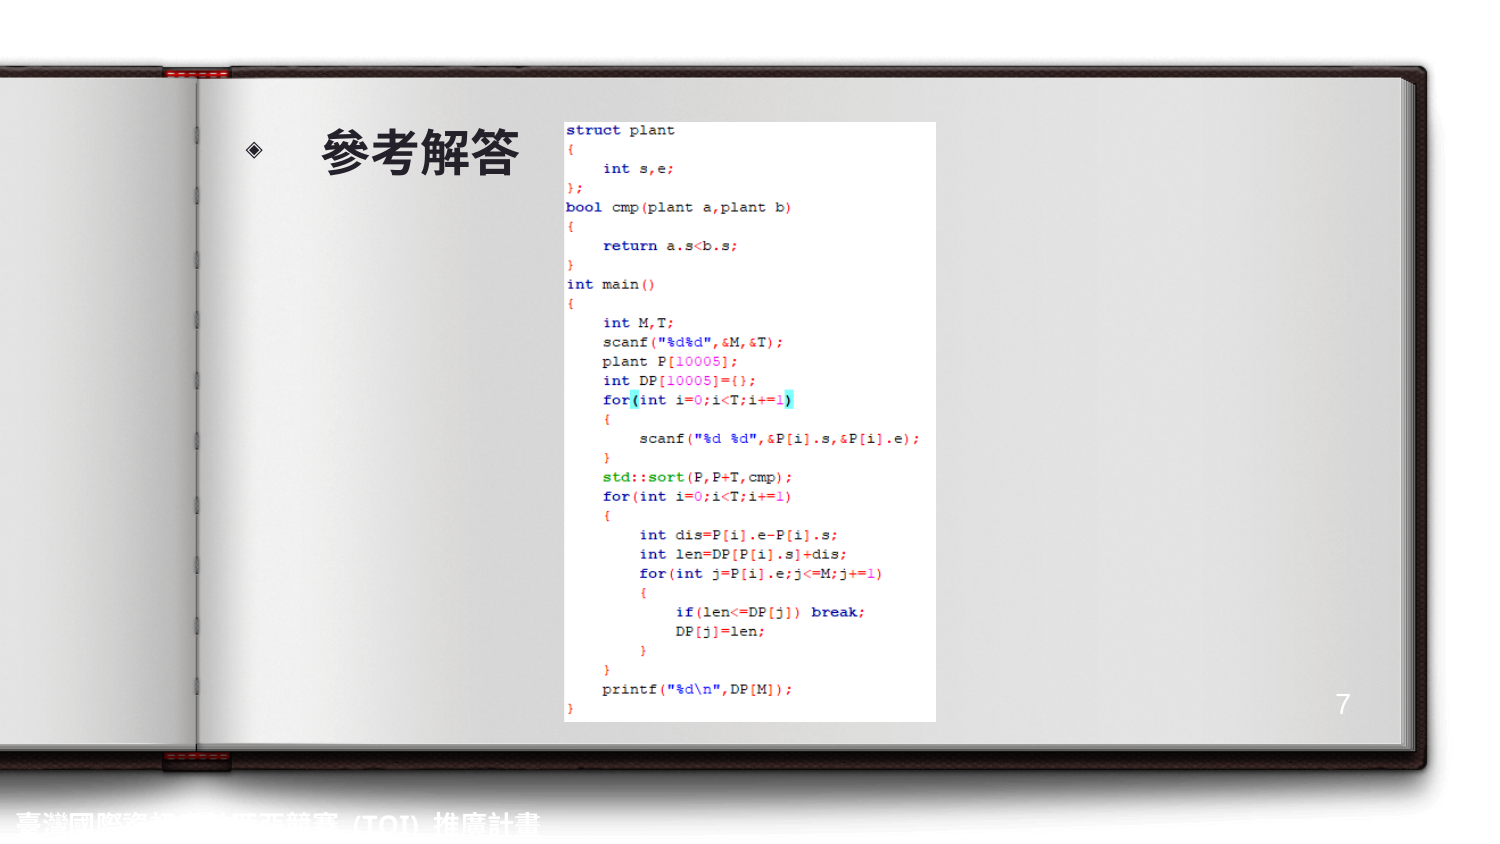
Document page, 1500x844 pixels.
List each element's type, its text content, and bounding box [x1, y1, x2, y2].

text_box 參考解答 [230, 98, 1055, 188]
text_box <編號> [1320, 672, 1386, 737]
picture [0, 0, 1500, 844]
